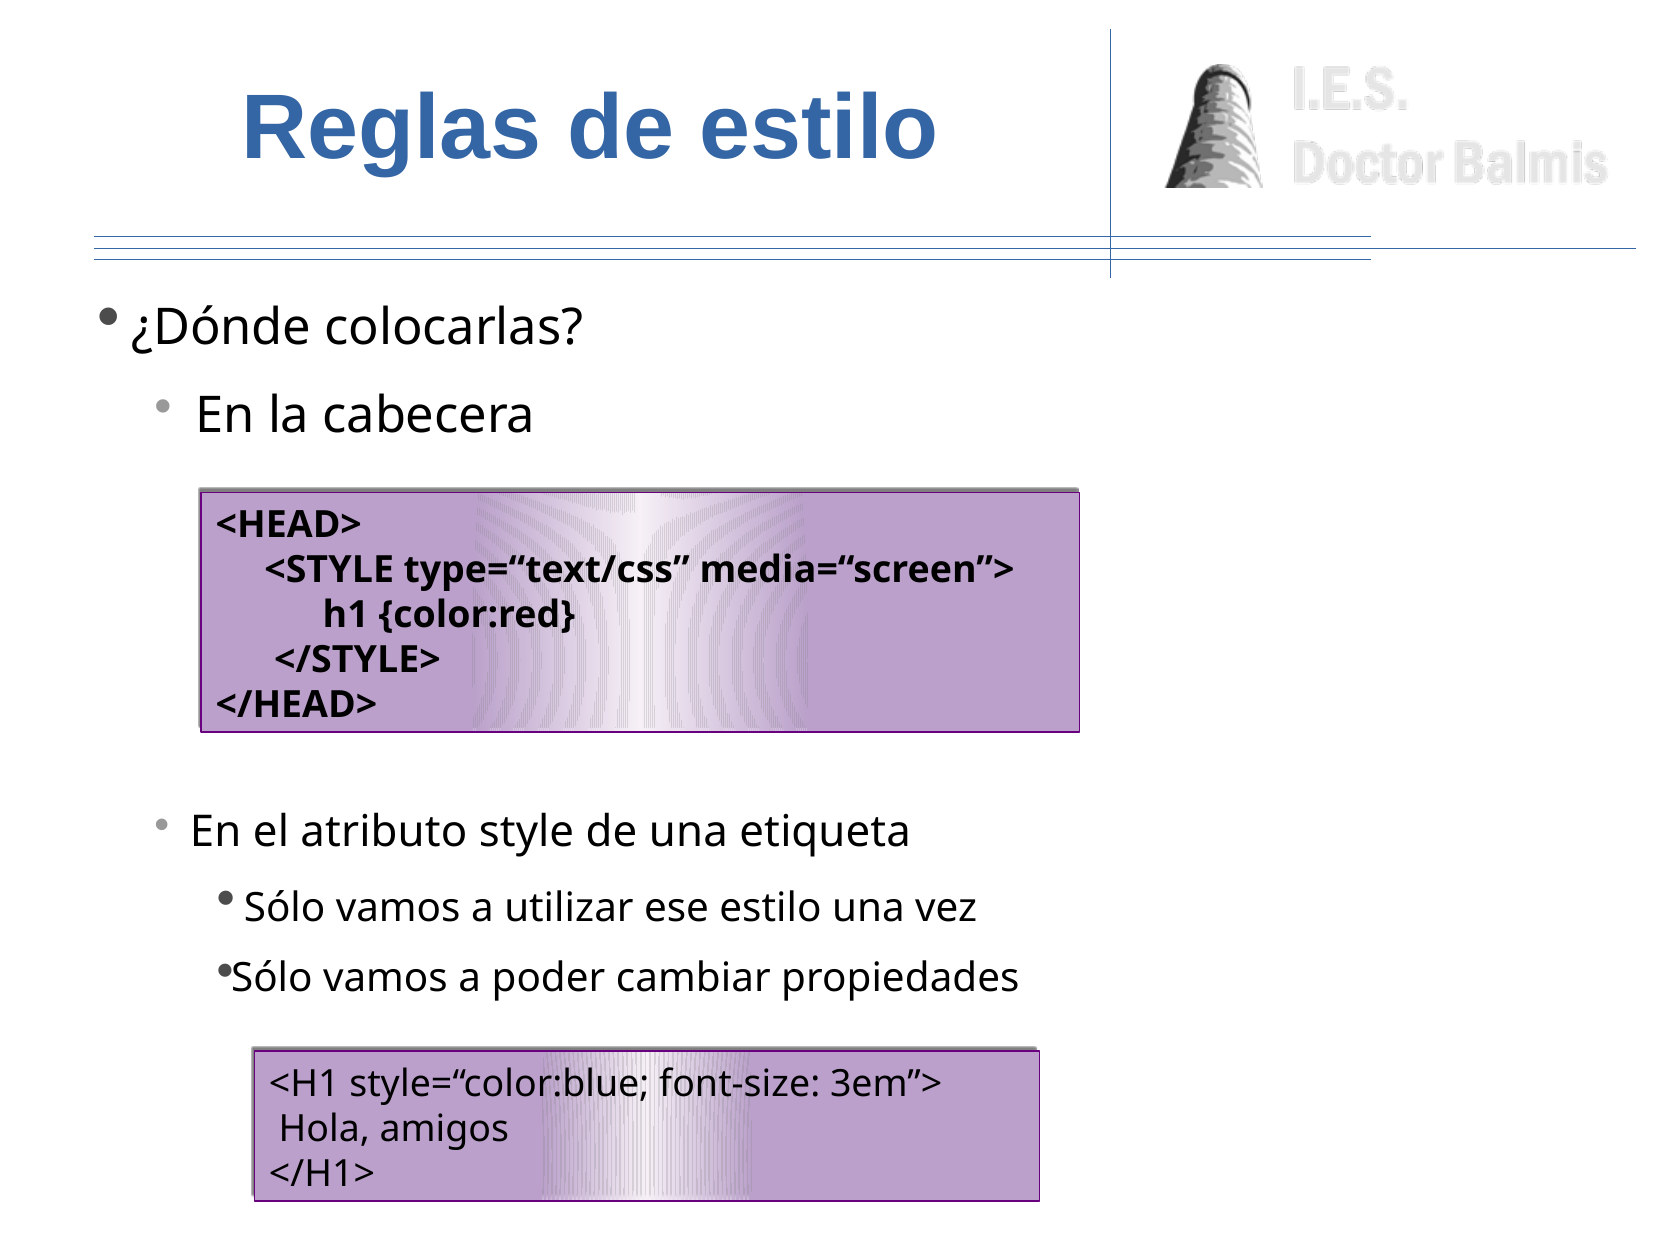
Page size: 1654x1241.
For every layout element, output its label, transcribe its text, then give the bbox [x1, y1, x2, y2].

text_box <HEAD> <STYLE type=“text/css” media=“screen”> h1 {color:red} </STYLE> </HEAD> [200, 492, 1080, 733]
title Reglas de estilo [118, 23, 1063, 231]
text_box <H1 style=“color:blue; font-size: 3em”> Hola, amigos </H1> [254, 1051, 1040, 1201]
list ¿Dónde colocarlas? En la cabecera En el atributo style de una etiqueta Sólo vamos a utilizar ese estilo una vez Sólo vamos a poder cambiar propiedades [82, 290, 1571, 1010]
picture [1133, 64, 1619, 188]
